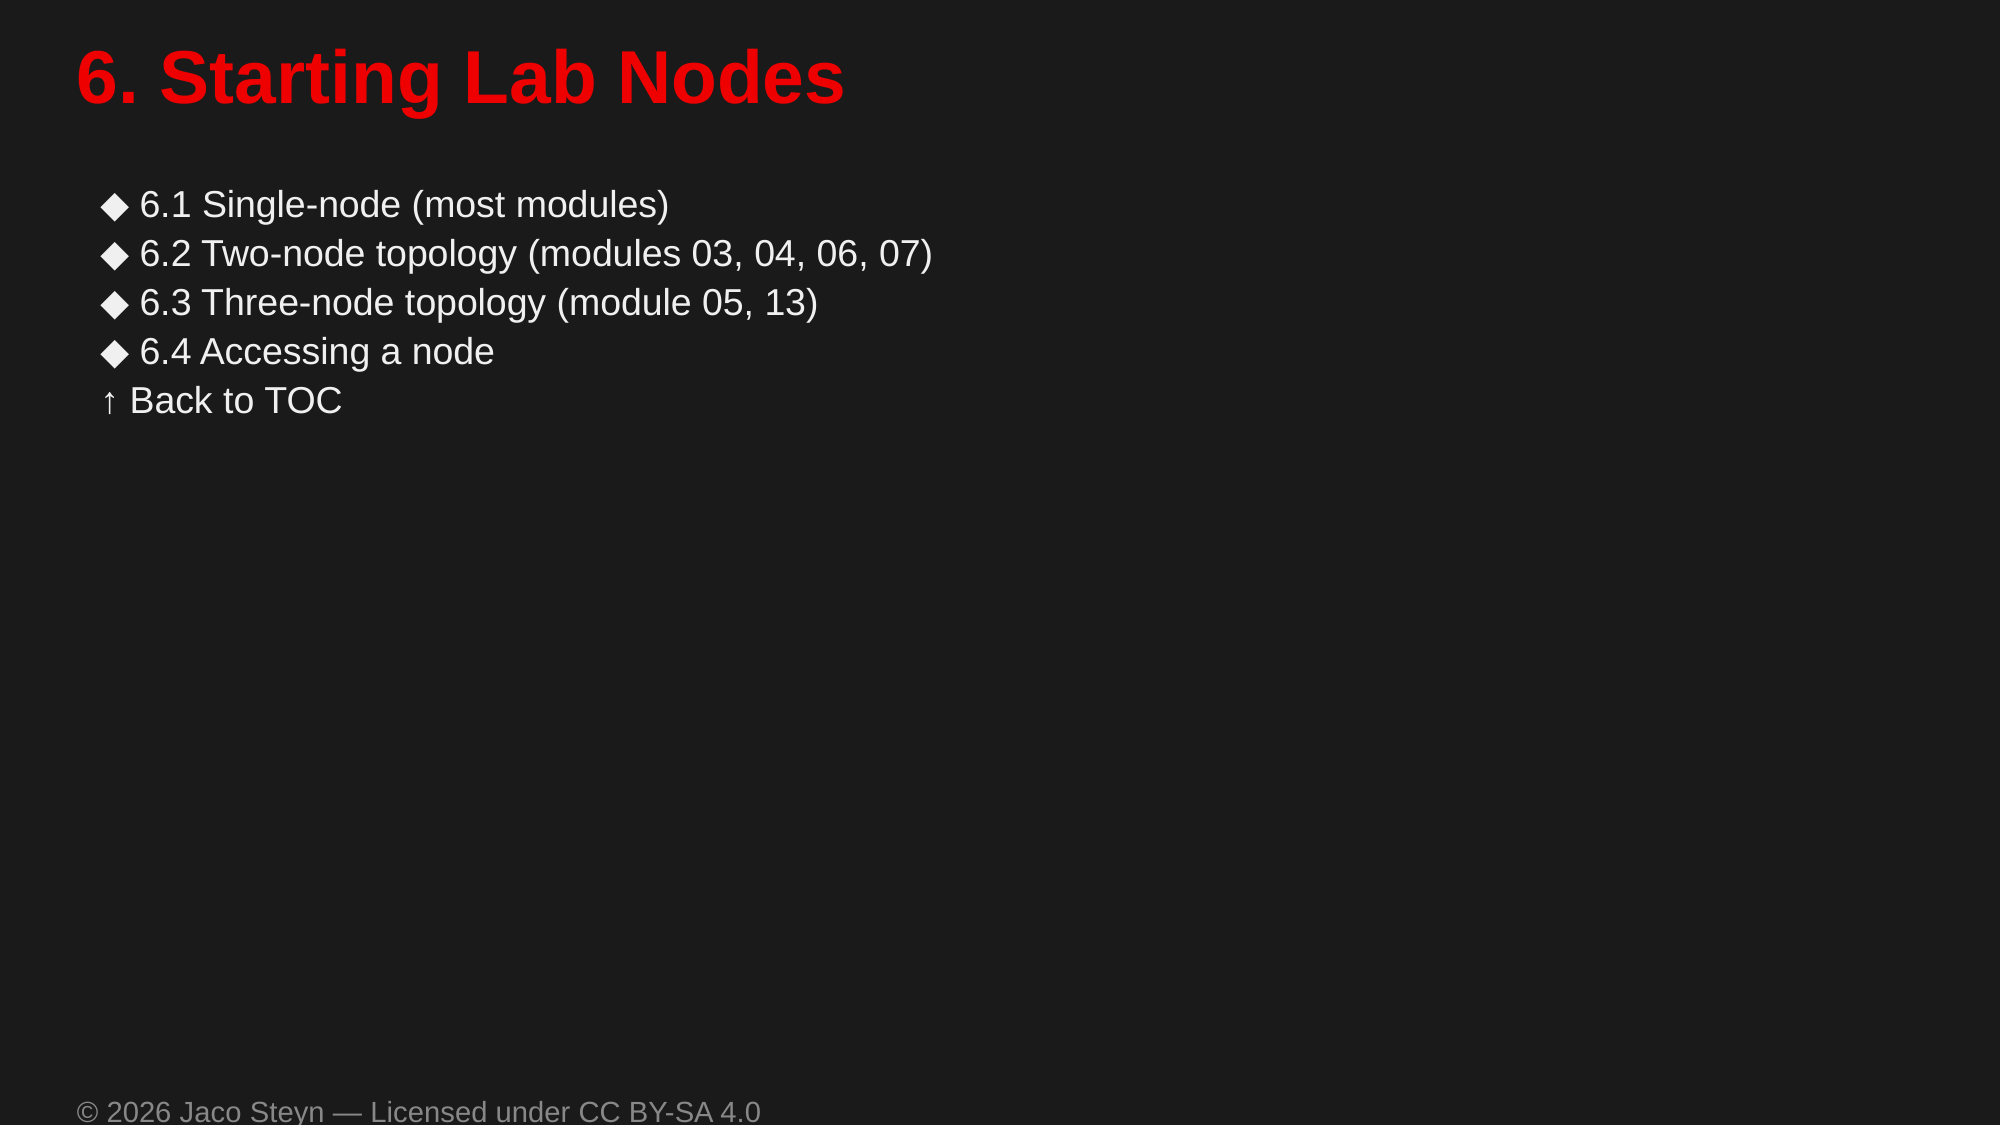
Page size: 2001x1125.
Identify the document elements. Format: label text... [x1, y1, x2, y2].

text_box ◆ 6.1 Single-node (most modules) ◆ 6.2 Two-node topology (modules 03, 04, 06, 07) ◆ 6.3 Three-node topology (module 05, 13) ◆ 6.4 Accessing a node ↑ Back to TOC [59, 171, 1942, 1083]
text_box 6. Starting Lab Nodes [59, 23, 1942, 154]
text_box © 2026 Jaco Steyn — Licensed under CC BY-SA 4.0 [59, 1083, 1942, 1120]
